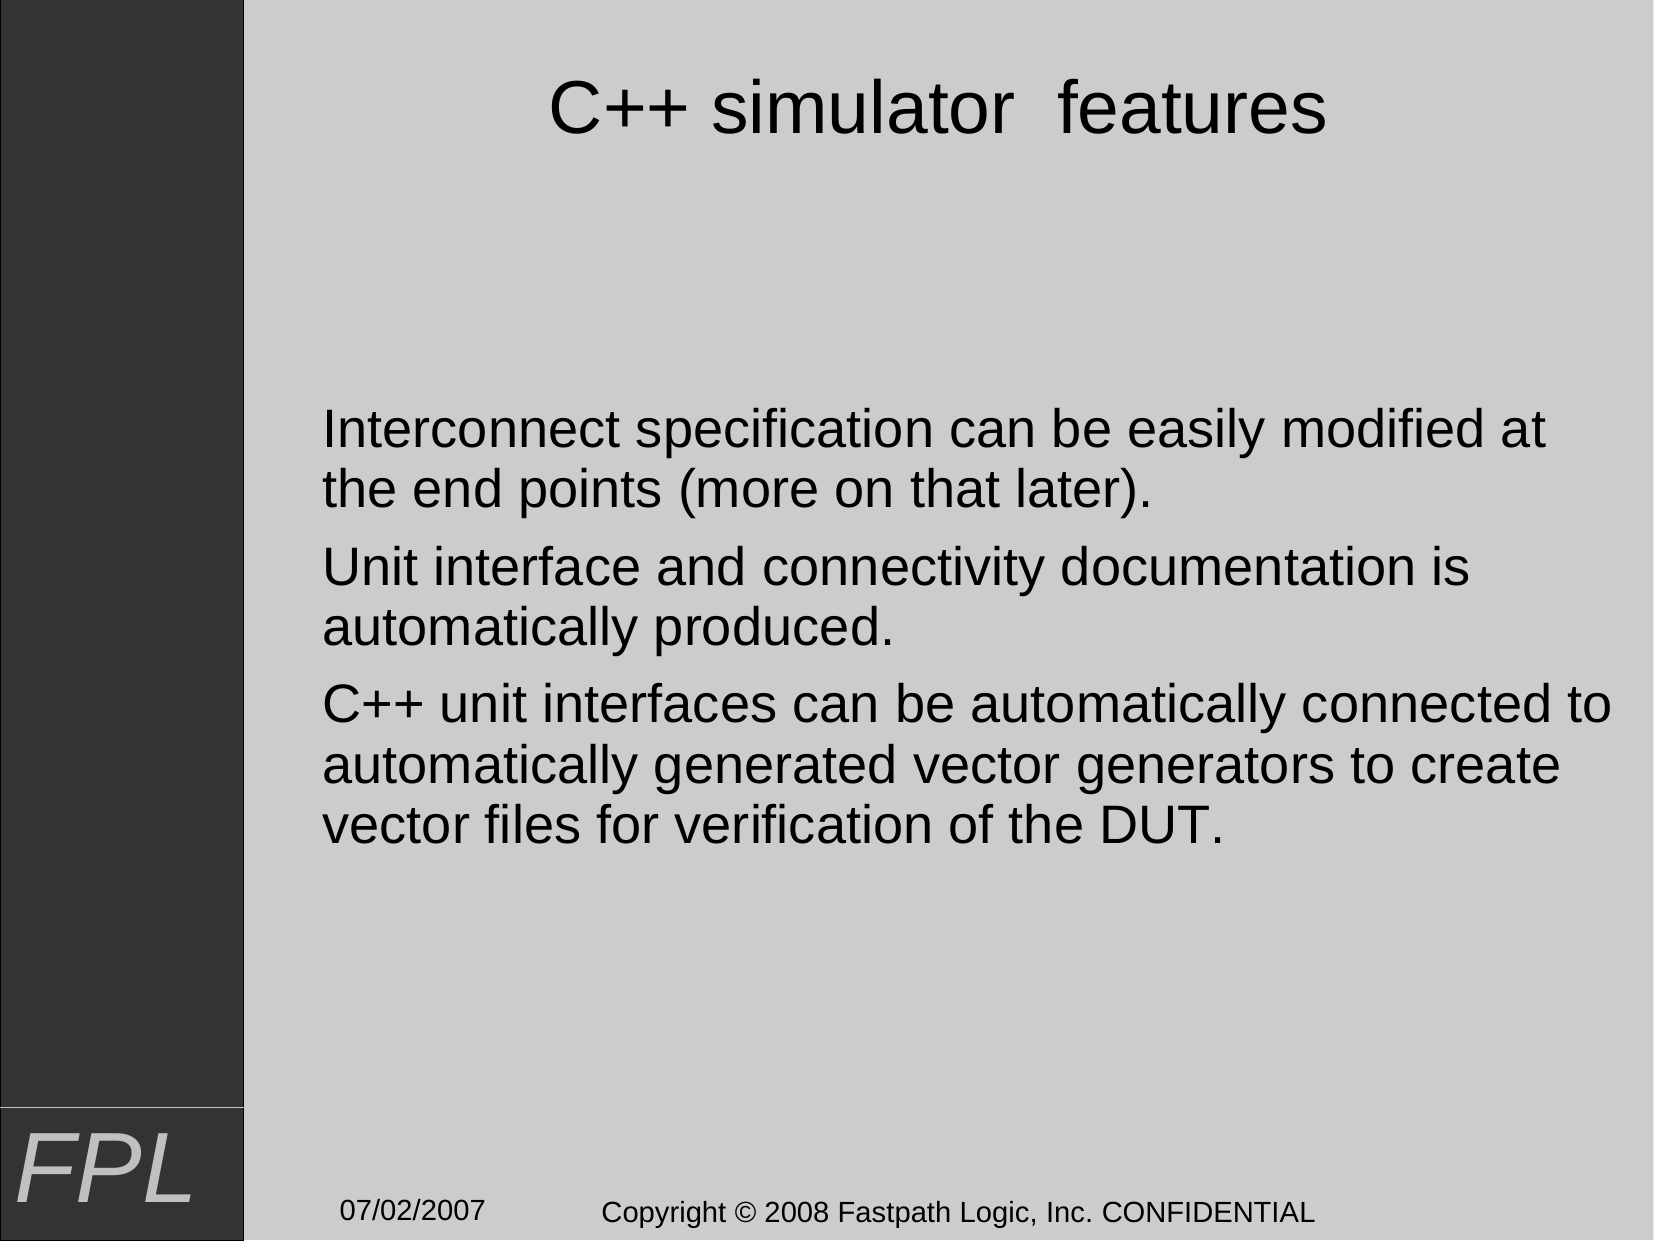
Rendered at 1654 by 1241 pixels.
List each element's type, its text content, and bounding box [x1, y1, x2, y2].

subtitle Interconnect specification can be easily modified at the end points (more on that later). Unit interface and connectivity documentation is automatically produced. C++ unit interfaces can be automatically connected to automatically generated vector generators to create vector files for verification of the DUT. [322, 258, 1635, 995]
title C++ simulator features [387, 0, 1490, 216]
